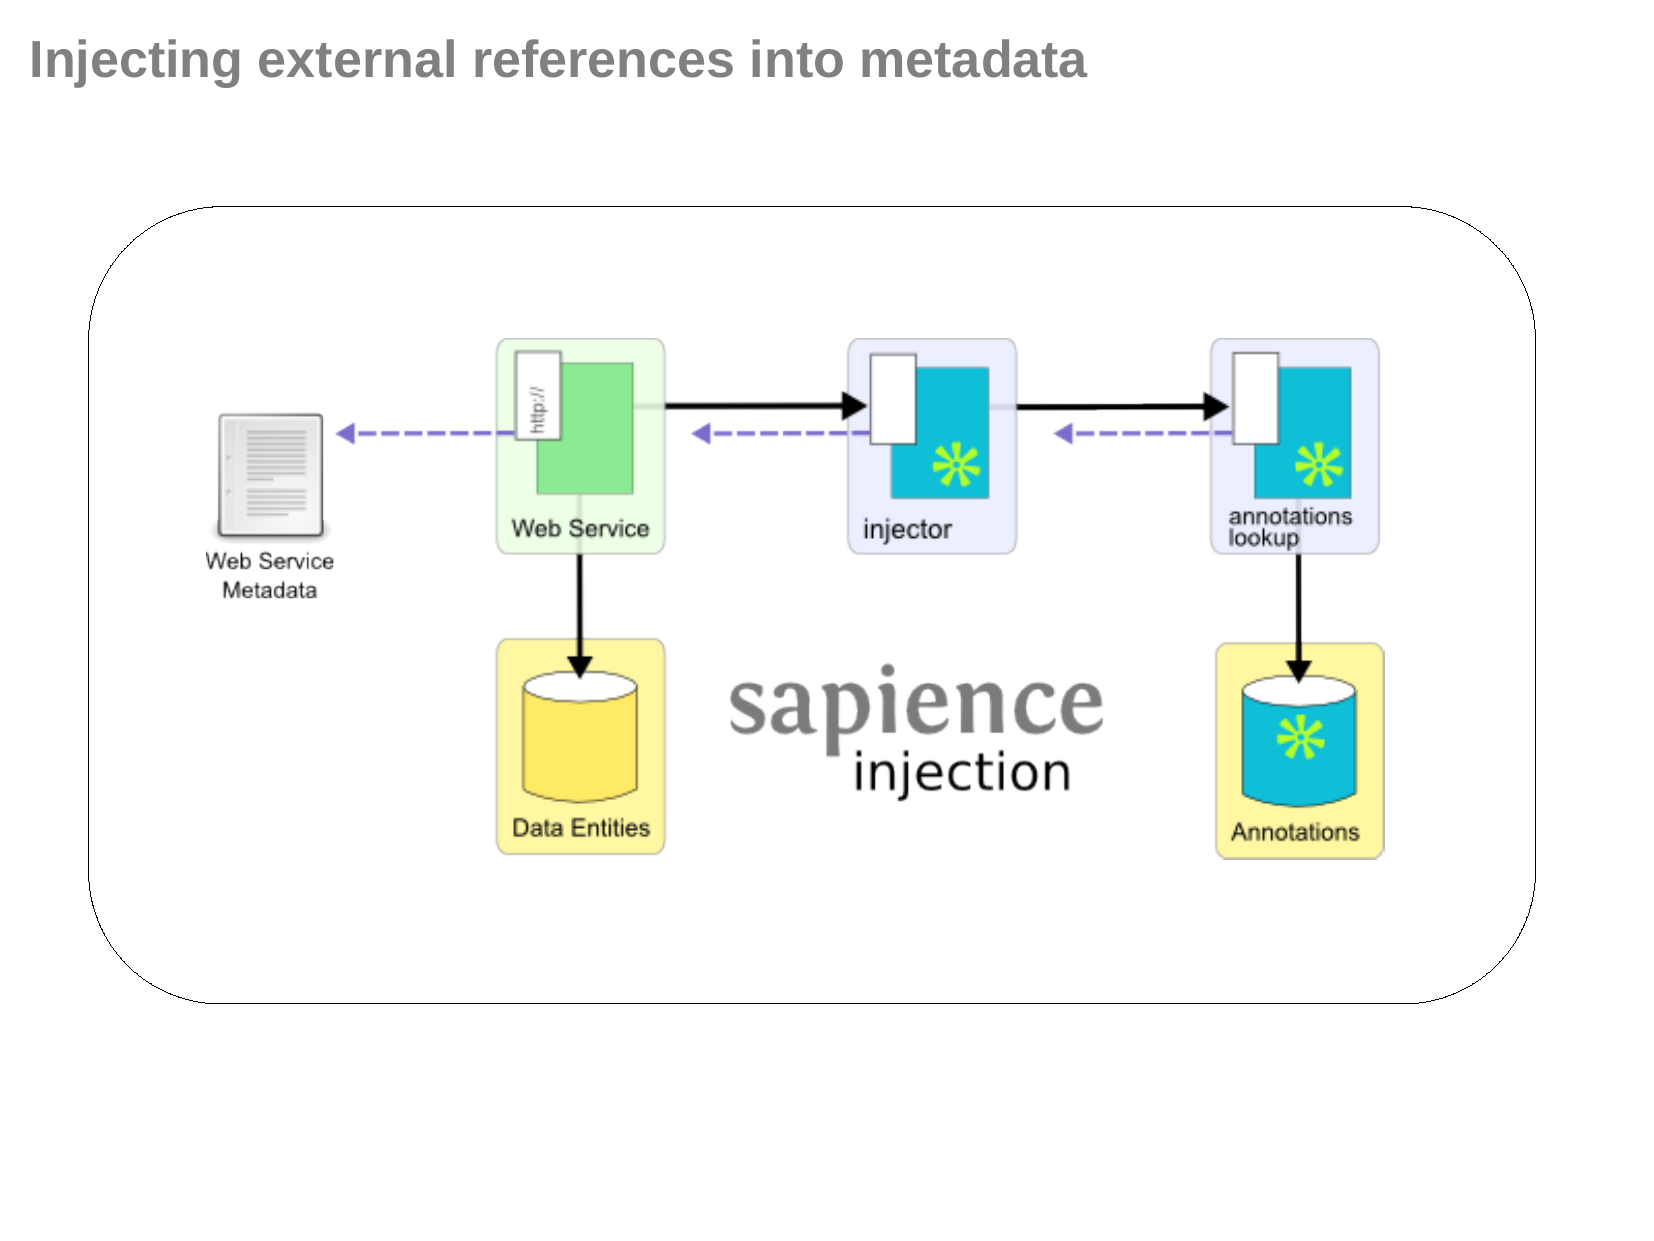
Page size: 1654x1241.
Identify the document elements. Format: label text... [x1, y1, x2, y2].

title Injecting external references into metadata [29, 7, 1459, 111]
picture [206, 338, 1385, 860]
text_box [88, 206, 1536, 1004]
